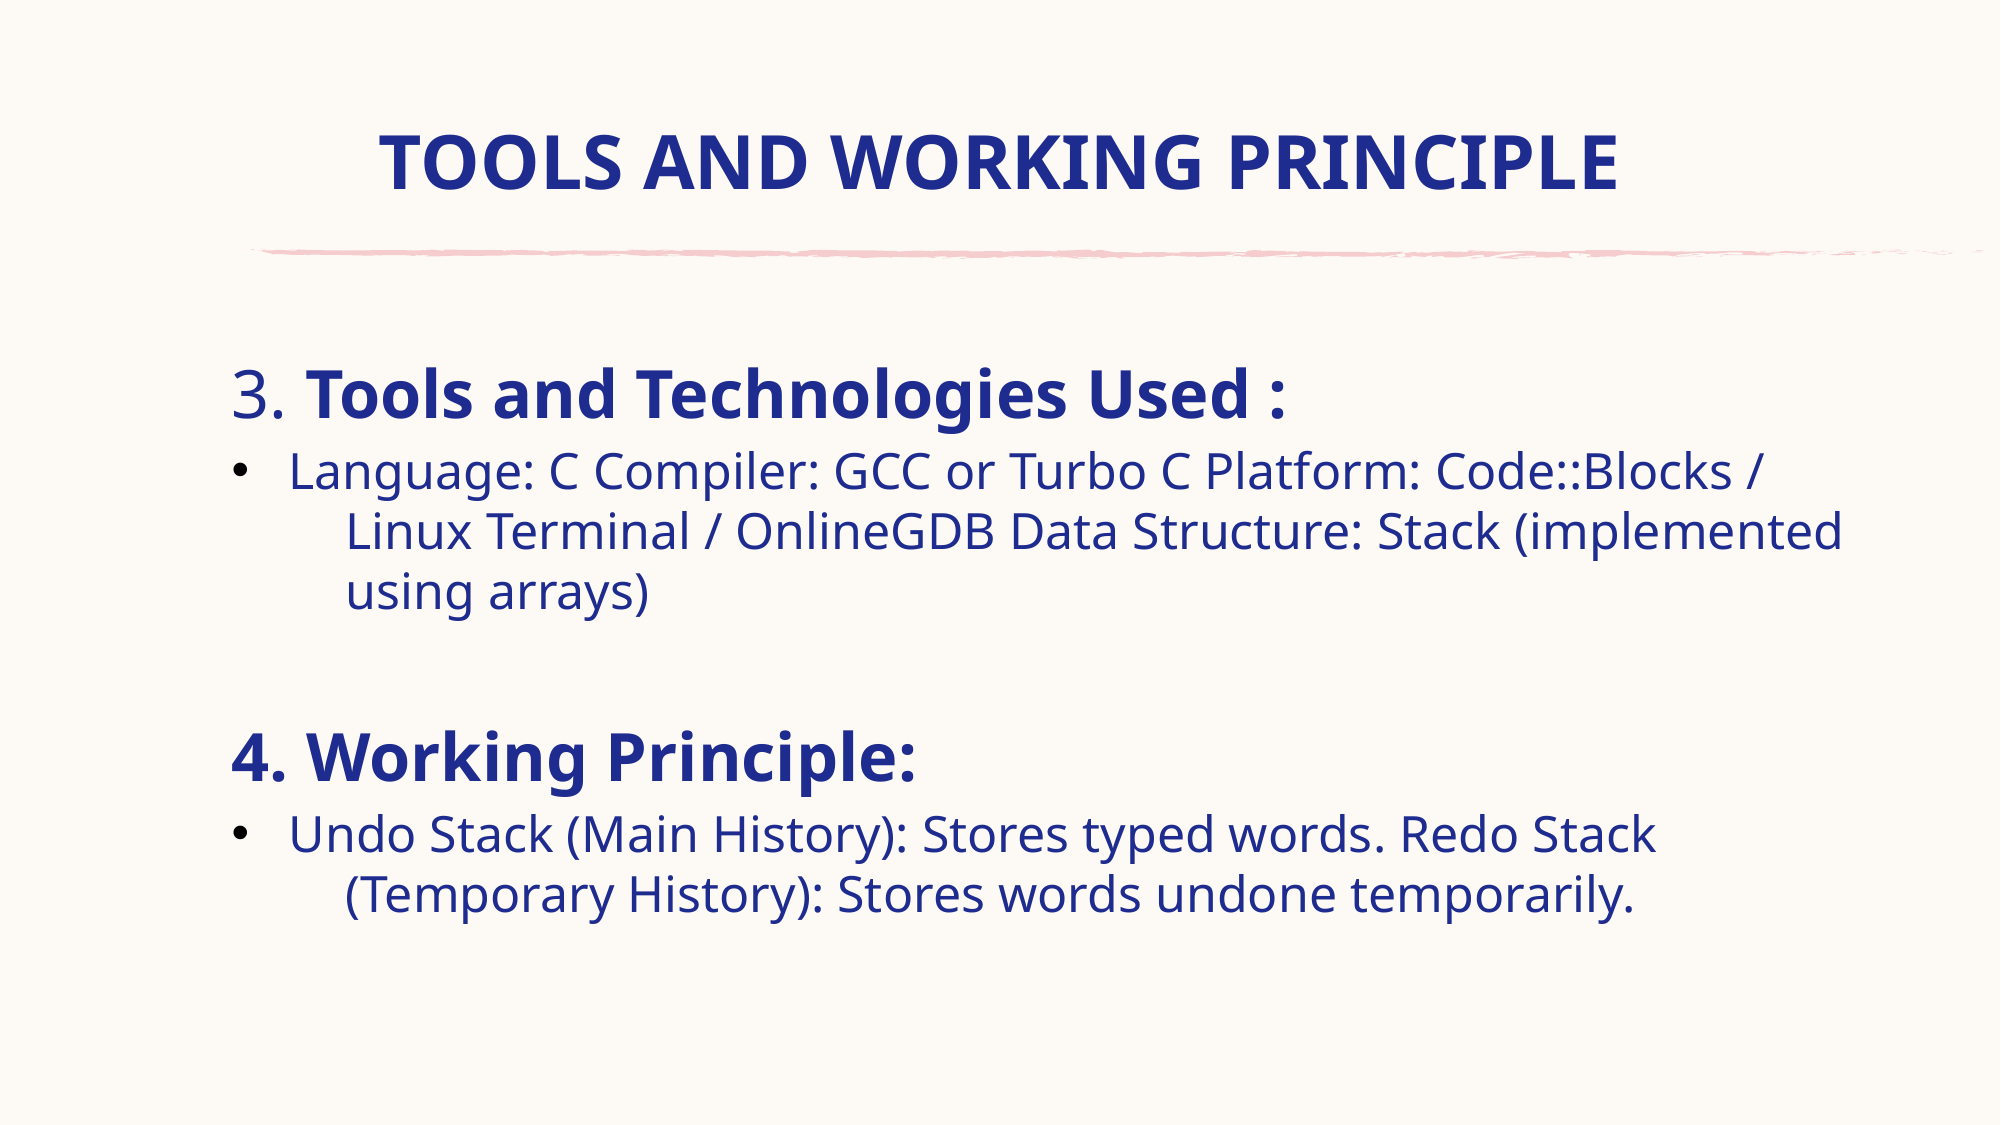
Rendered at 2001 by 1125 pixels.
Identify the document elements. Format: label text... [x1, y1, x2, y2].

list 3. Tools and Technologies Used : Language: C Compiler: GCC or Turbo C Platform: Code::Blocks / Linux Terminal / OnlineGDB Data Structure: Stack (implemented using arrays) 4. Working Principle: Undo Stack (Main History): Stores typed words. Redo Stack (Temporary History): Stores words undone temporarily. [150, 344, 1878, 1007]
title TOOLS AND WORKING PRINCIPLE [249, 45, 1751, 213]
